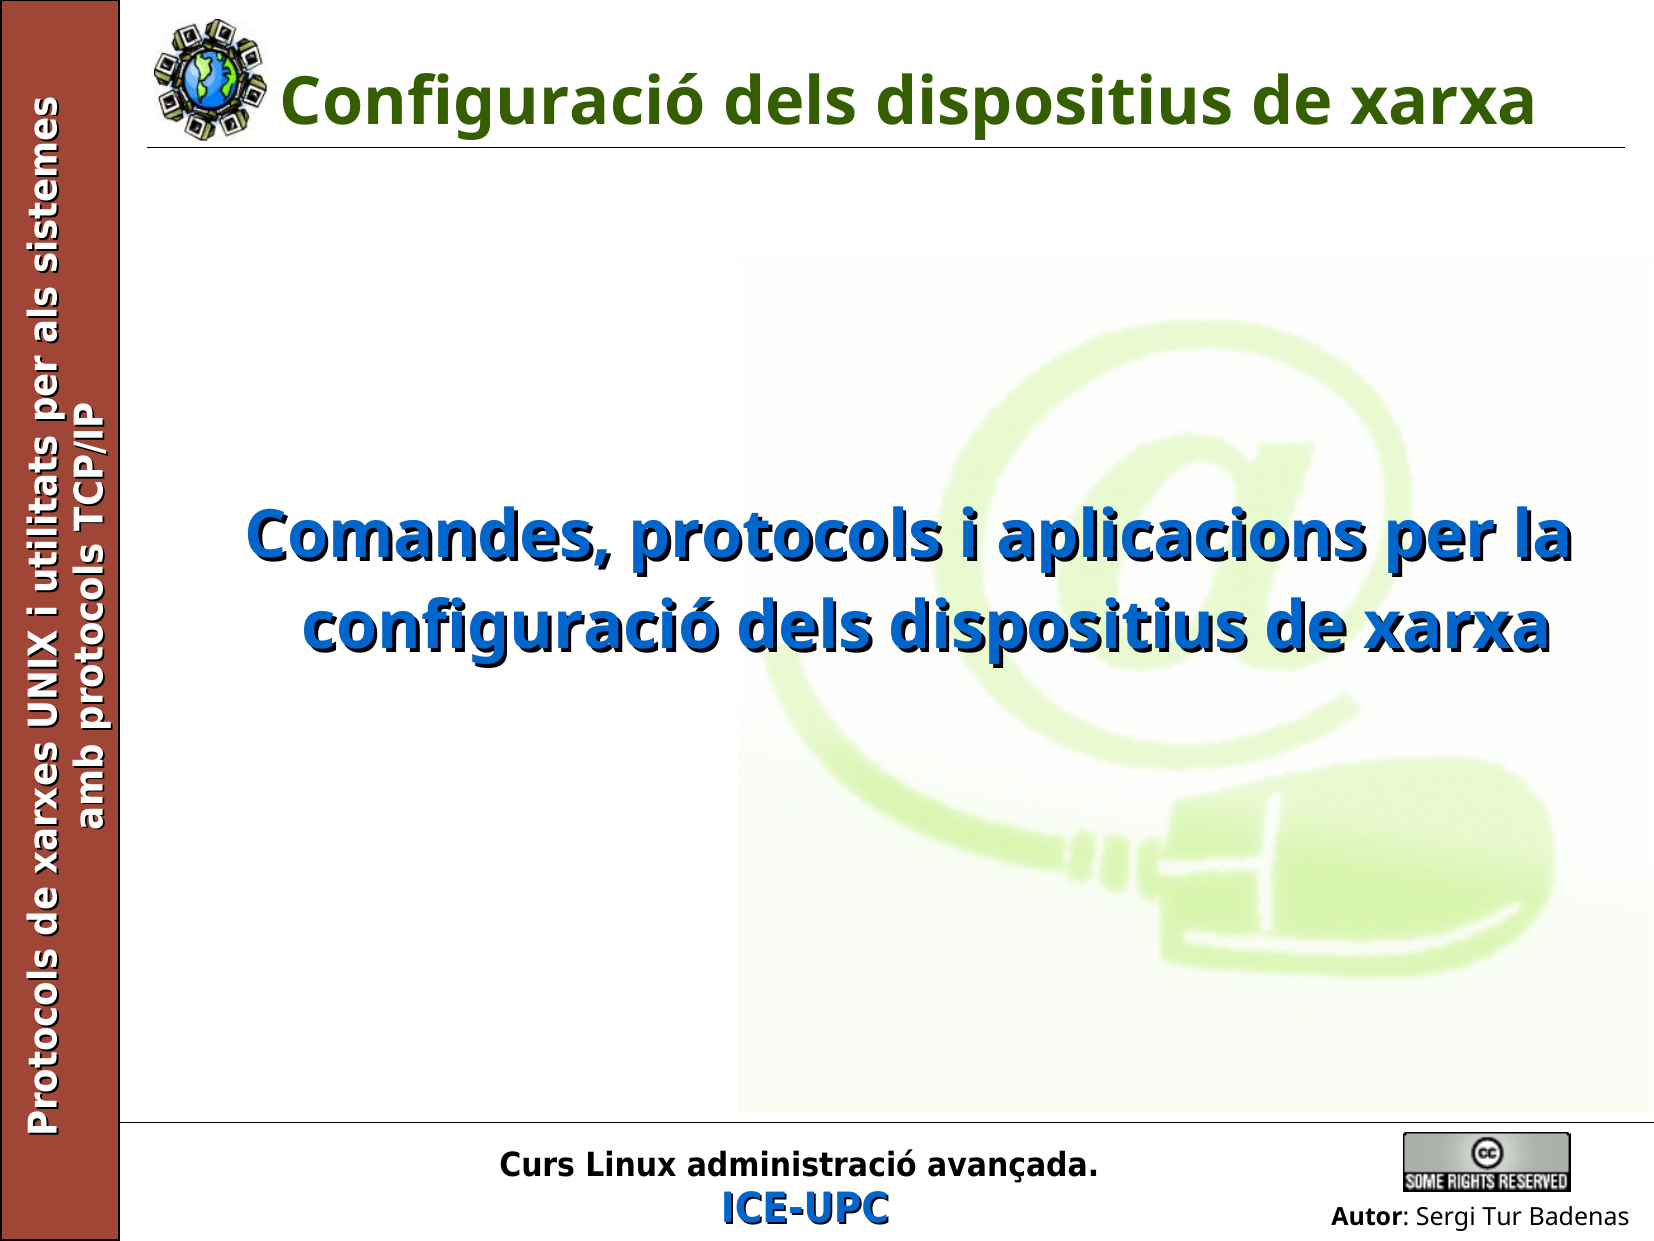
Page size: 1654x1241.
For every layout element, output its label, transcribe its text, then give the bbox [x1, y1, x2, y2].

title Configuració dels dispositius de xarxa [165, 49, 1654, 148]
picture [1403, 1132, 1571, 1192]
subtitle Comandes, protocols i aplicacions per la configuració dels dispositius de xarxa [147, 242, 1636, 1093]
picture [738, 252, 1654, 1113]
picture [154, 19, 268, 142]
